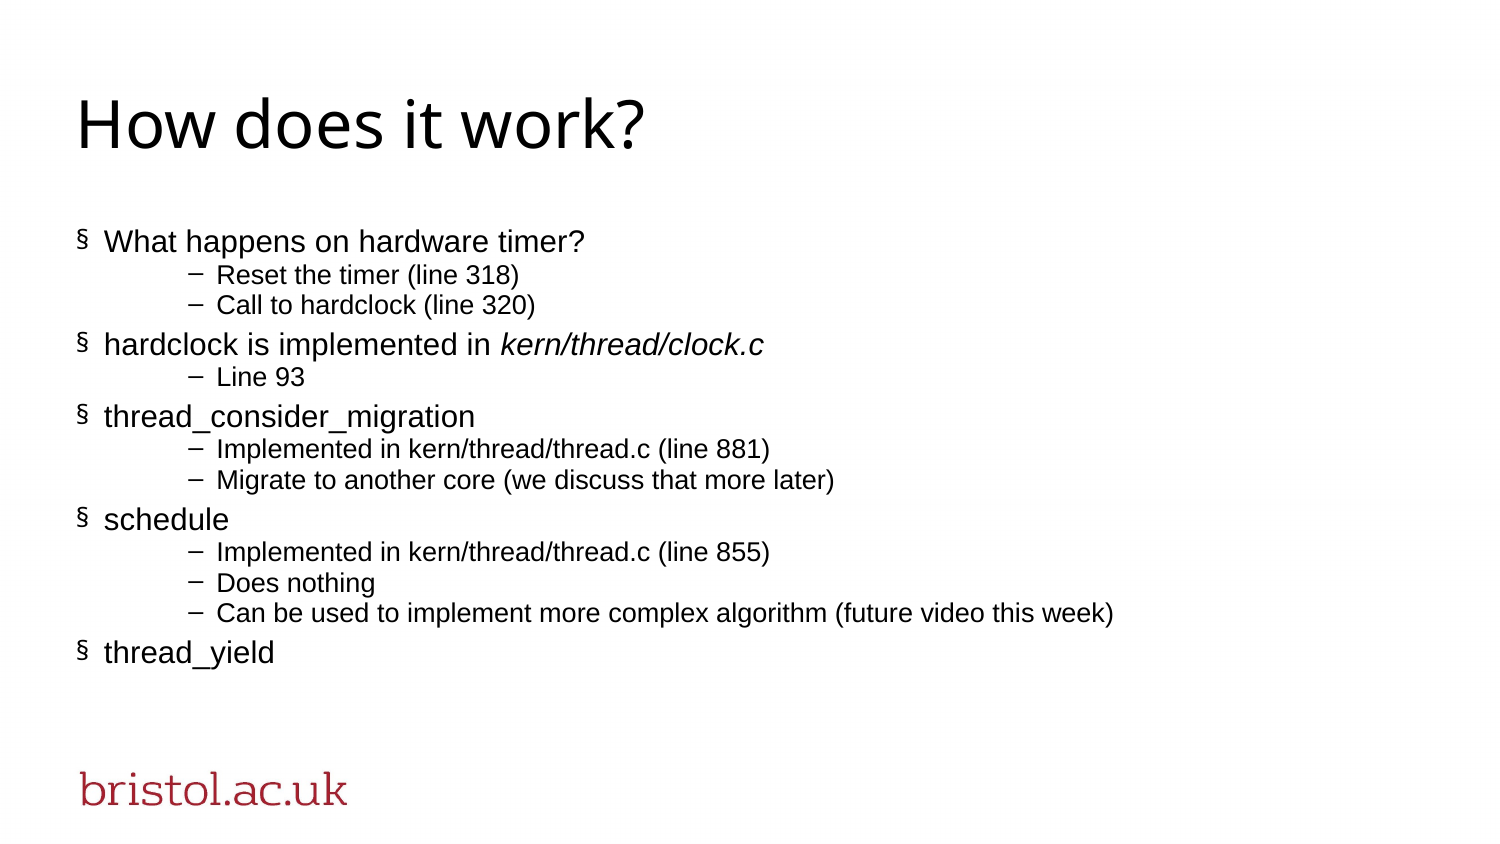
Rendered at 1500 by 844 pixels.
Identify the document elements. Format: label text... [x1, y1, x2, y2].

list What happens on hardware timer? Reset the timer (line 318) Call to hardclock (line 320) hardclock is implemented in kern/thread/clock.c Line 93 thread_consider_migration Implemented in kern/thread/thread.c (line 881) Migrate to another core (we discuss that more later) schedule Implemented in kern/thread/thread.c (line 855) Does nothing Can be used to implement more complex algorithm (future video this week) thread_yield [60, 224, 1440, 699]
title How does it work? [60, 44, 1440, 209]
